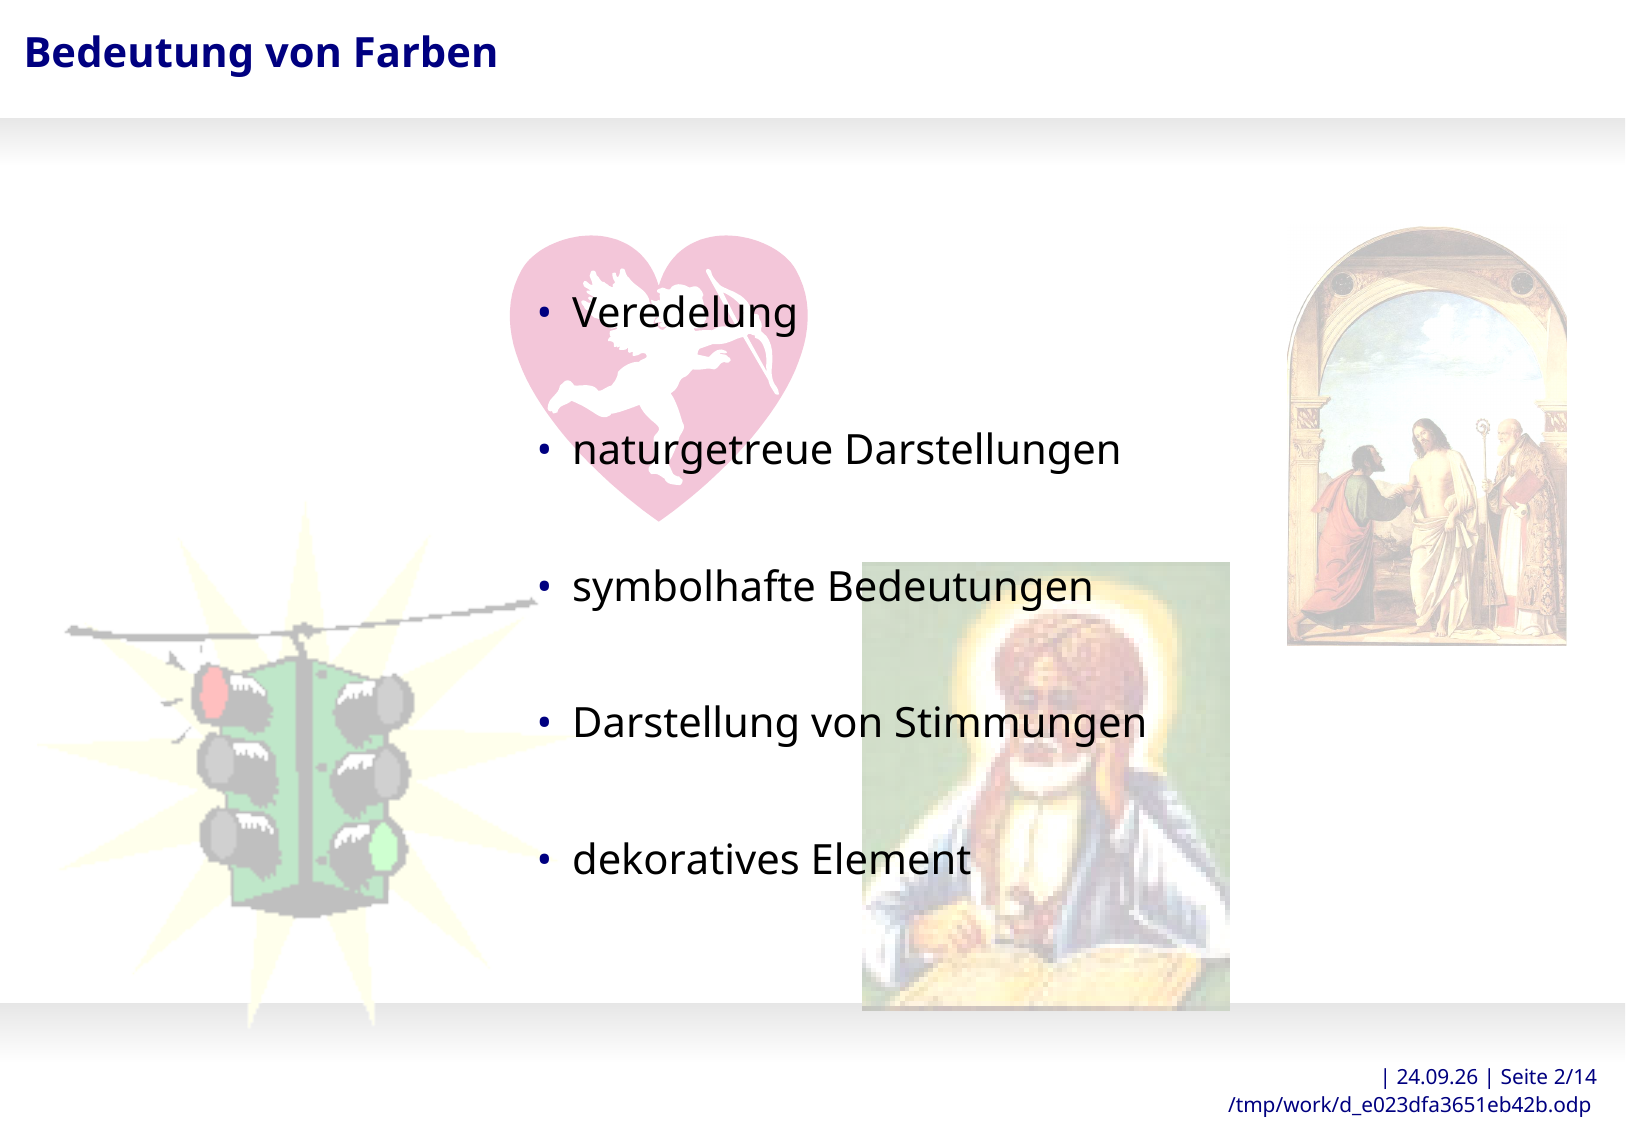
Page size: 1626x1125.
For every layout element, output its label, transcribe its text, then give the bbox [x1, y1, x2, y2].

list Veredelung naturgetreue Darstellungen symbolhafte Bedeutungen Darstellung von Stimmungen dekoratives Element [489, 271, 1294, 924]
picture [1287, 224, 1567, 646]
picture [37, 212, 843, 1035]
picture [862, 924, 1230, 1011]
title Bedeutung von Farben [23, 11, 1600, 130]
